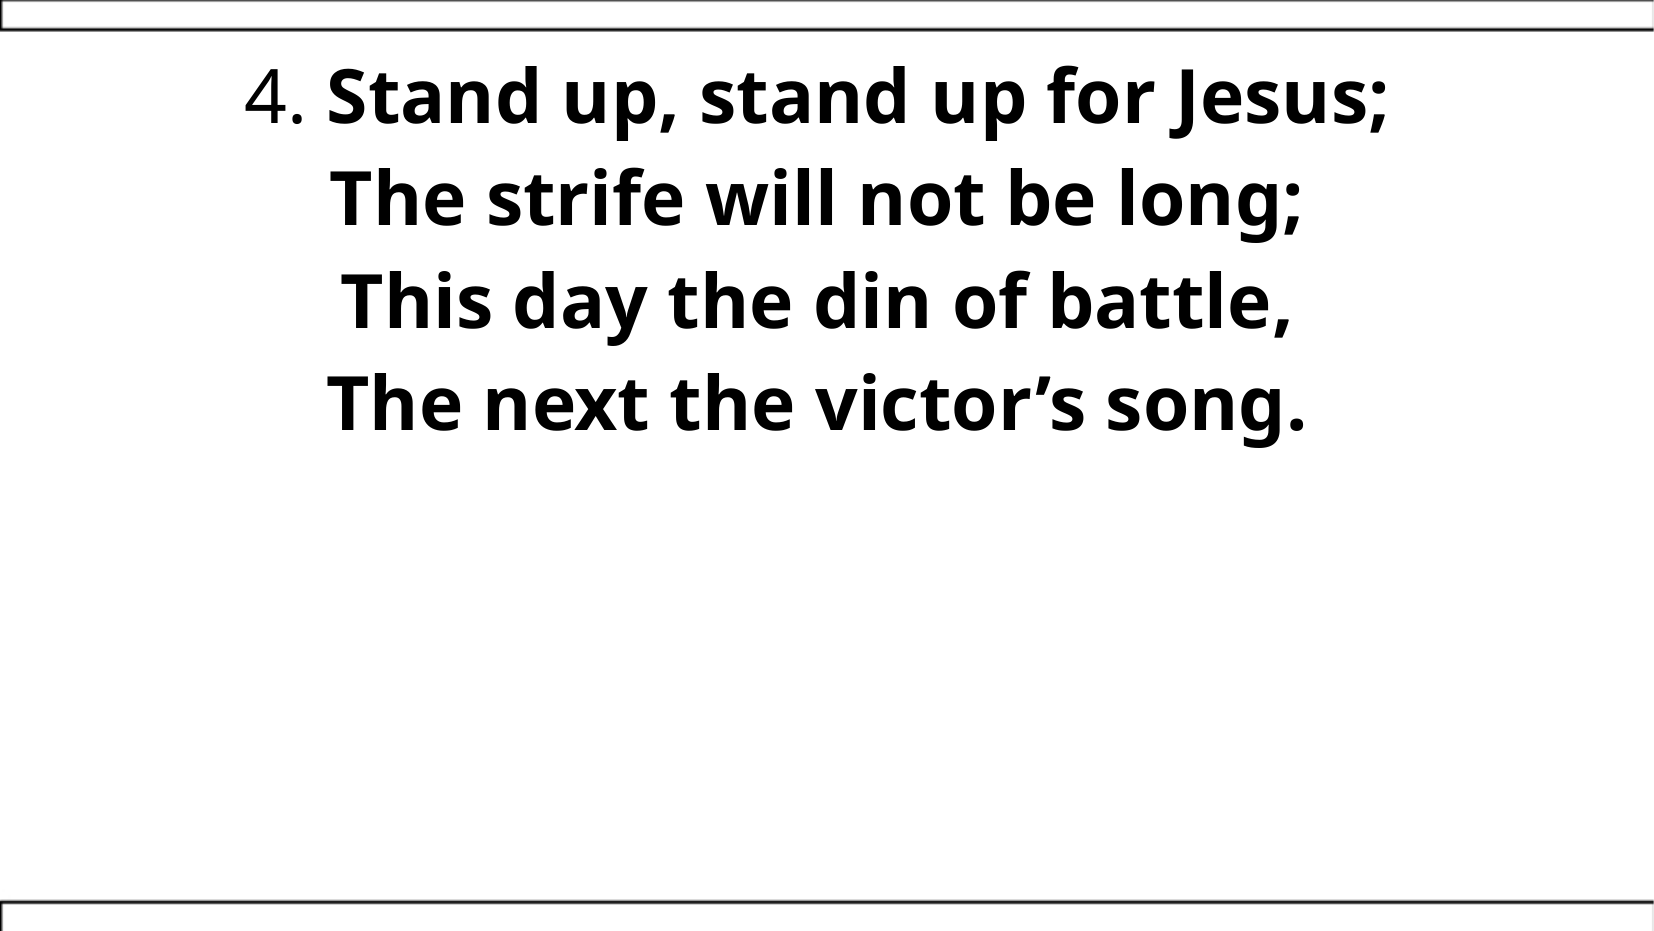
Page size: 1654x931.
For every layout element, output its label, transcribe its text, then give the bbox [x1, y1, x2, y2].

text_box 4. Stand up, stand up for Jesus; The strife will not be long; This day the din of battle, The next the victor’s song. [135, 35, 1501, 451]
picture [0, 0, 1654, 931]
